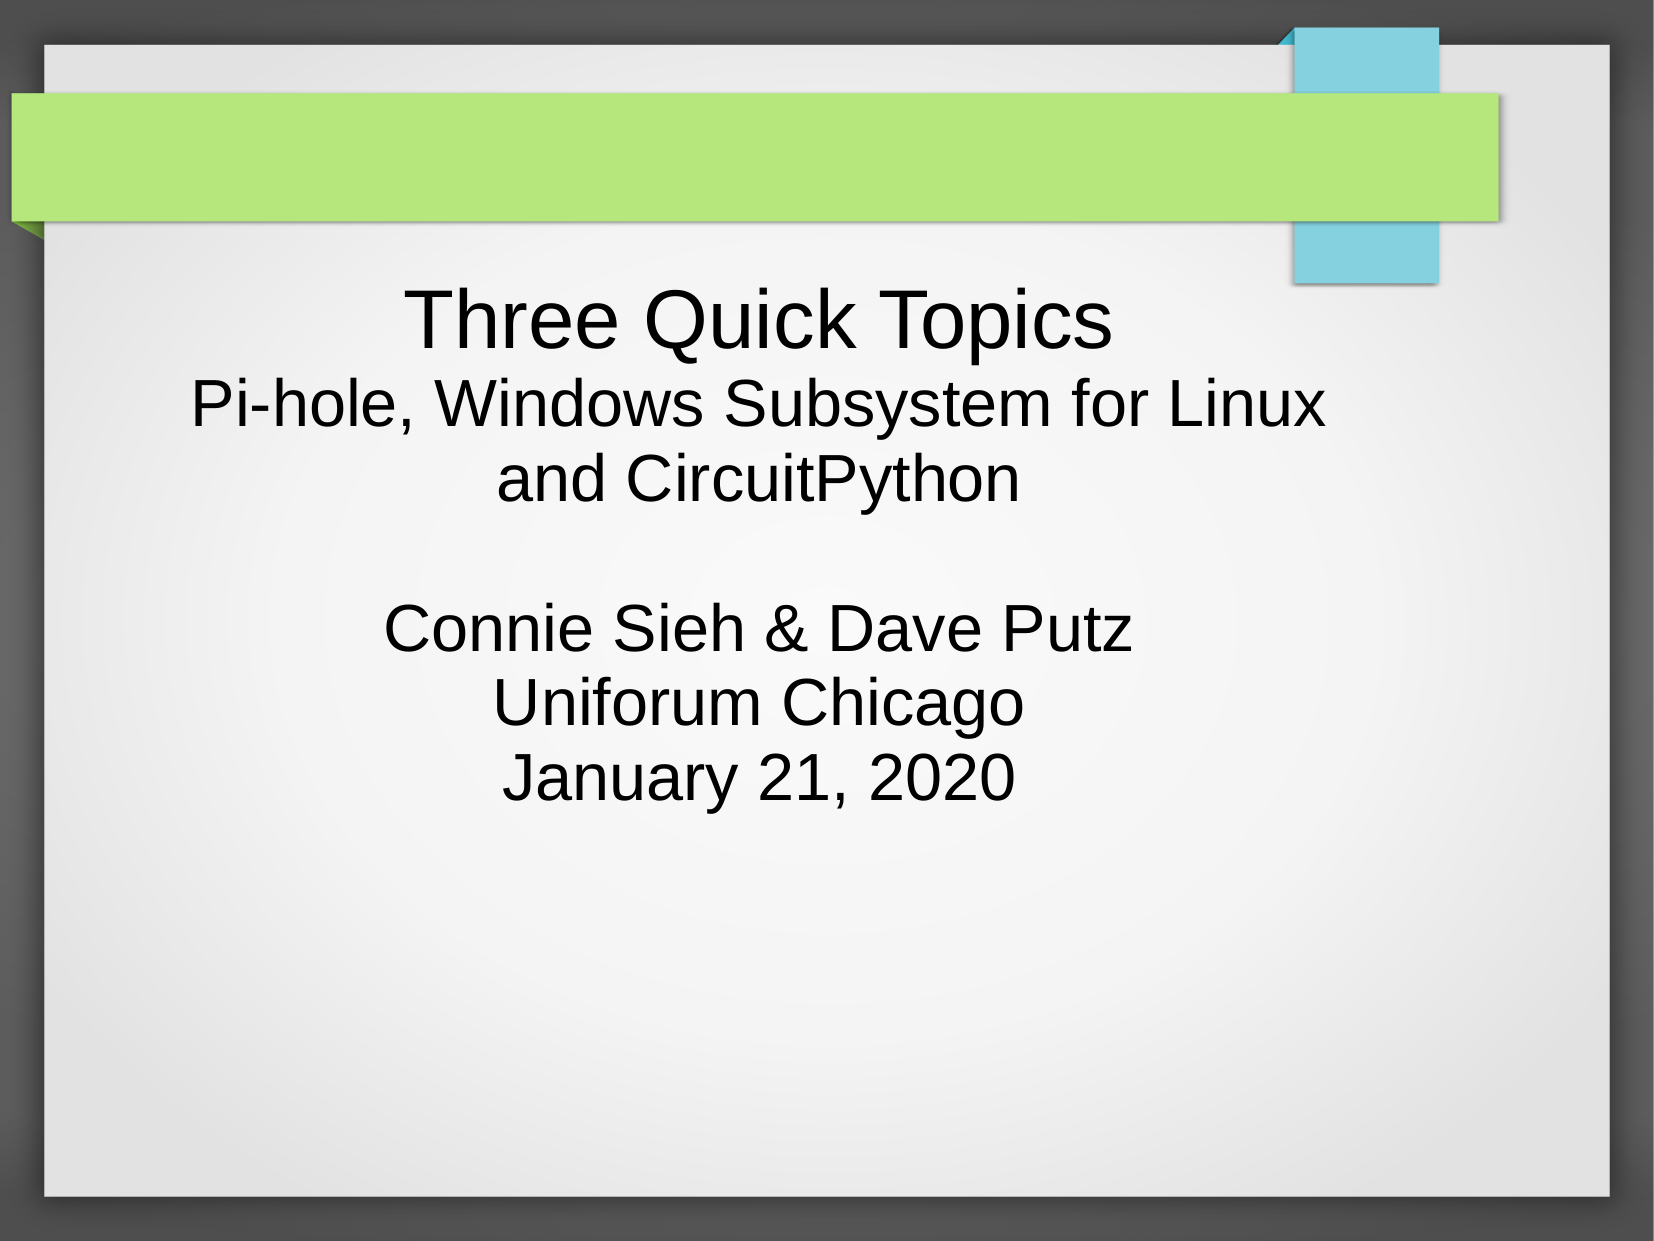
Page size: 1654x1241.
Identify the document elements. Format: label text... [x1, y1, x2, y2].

subtitle Three Quick Topics Pi-hole, Windows Subsystem for Linux and CircuitPython Connie Sieh & Dave Putz Uniforum Chicago January 21, 2020 [168, 273, 1351, 965]
picture [0, 0, 1654, 1241]
